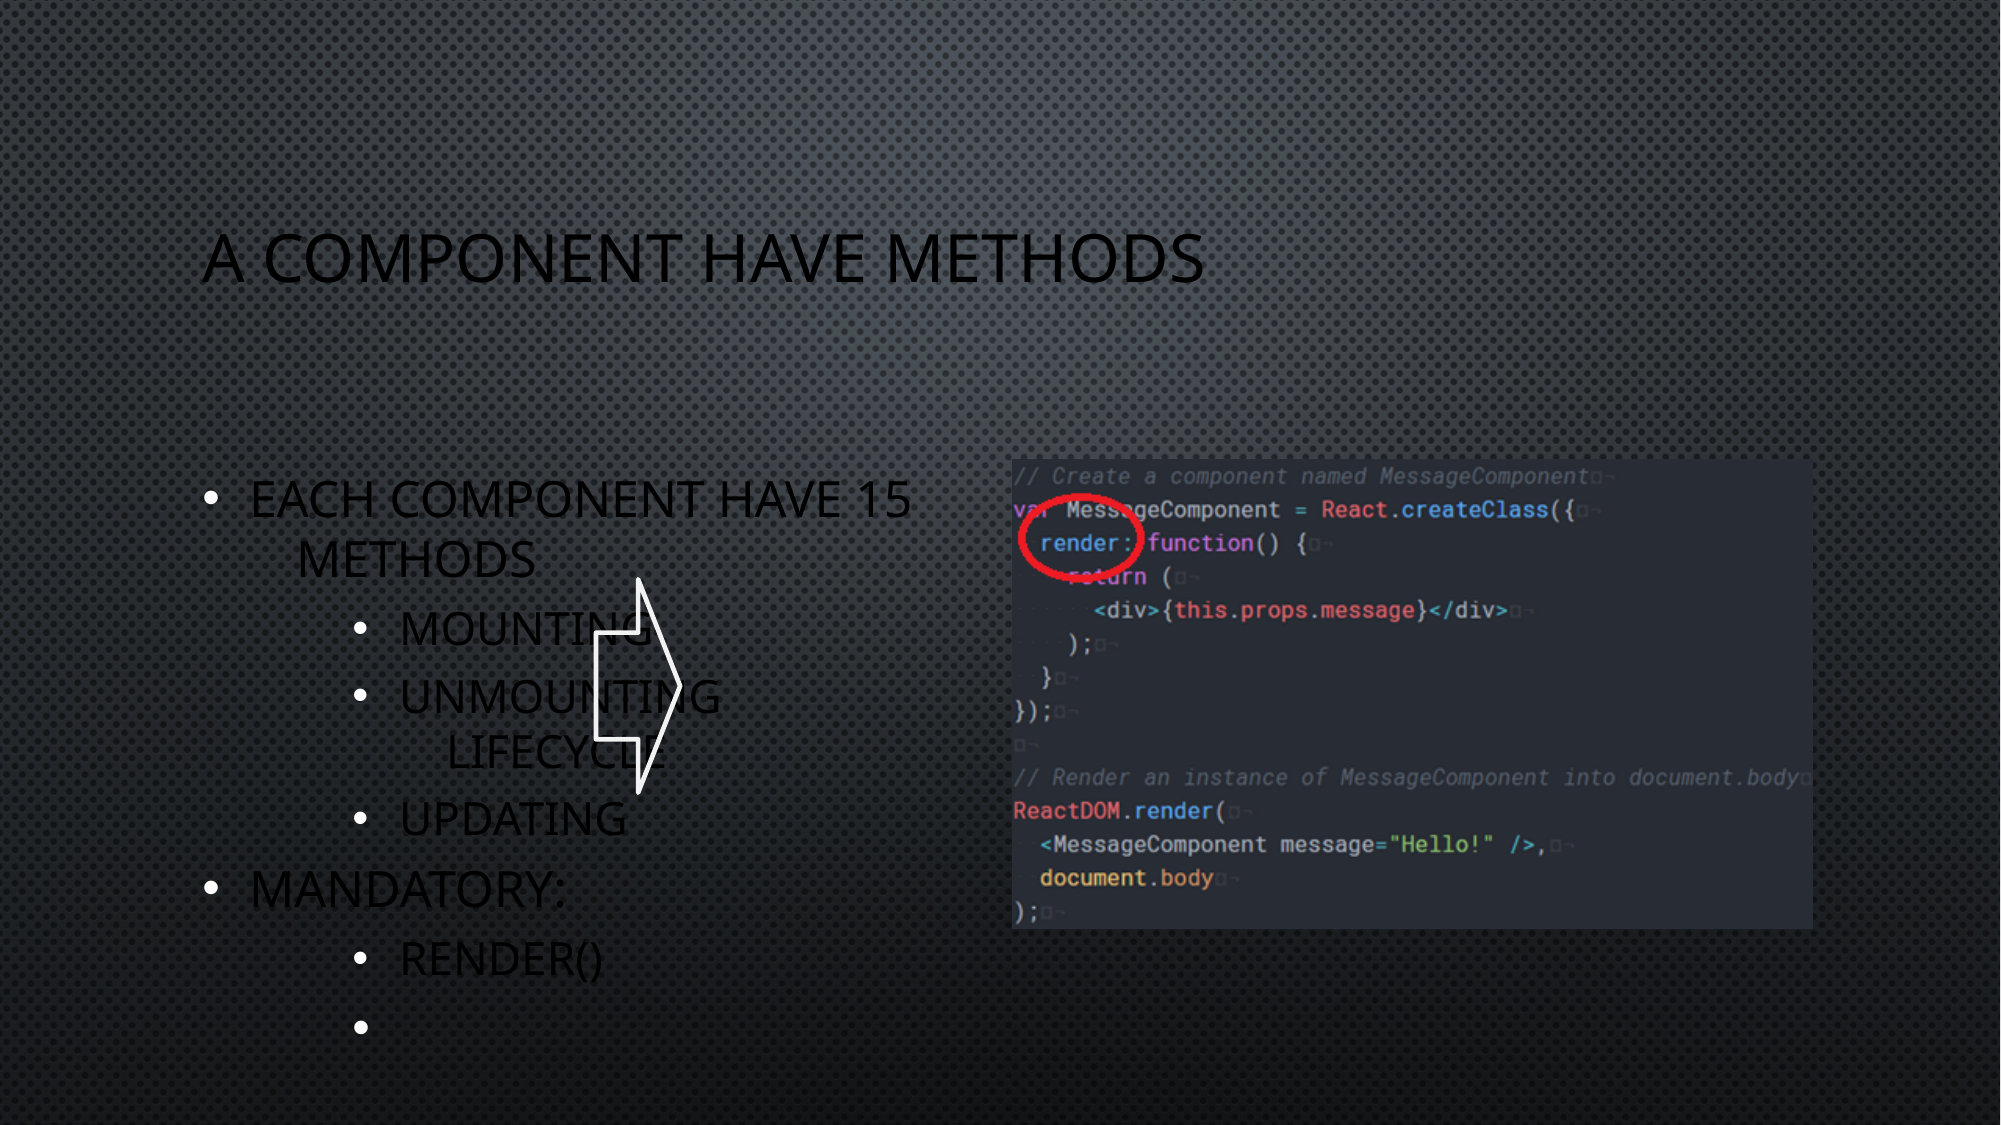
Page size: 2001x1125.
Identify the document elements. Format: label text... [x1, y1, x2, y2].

list Each component have 15 methods Mounting Unmounting Lifecycle Updating Mandatory: render() [187, 437, 1040, 1088]
picture [1012, 459, 1813, 929]
title A component have methods [187, 99, 1813, 413]
